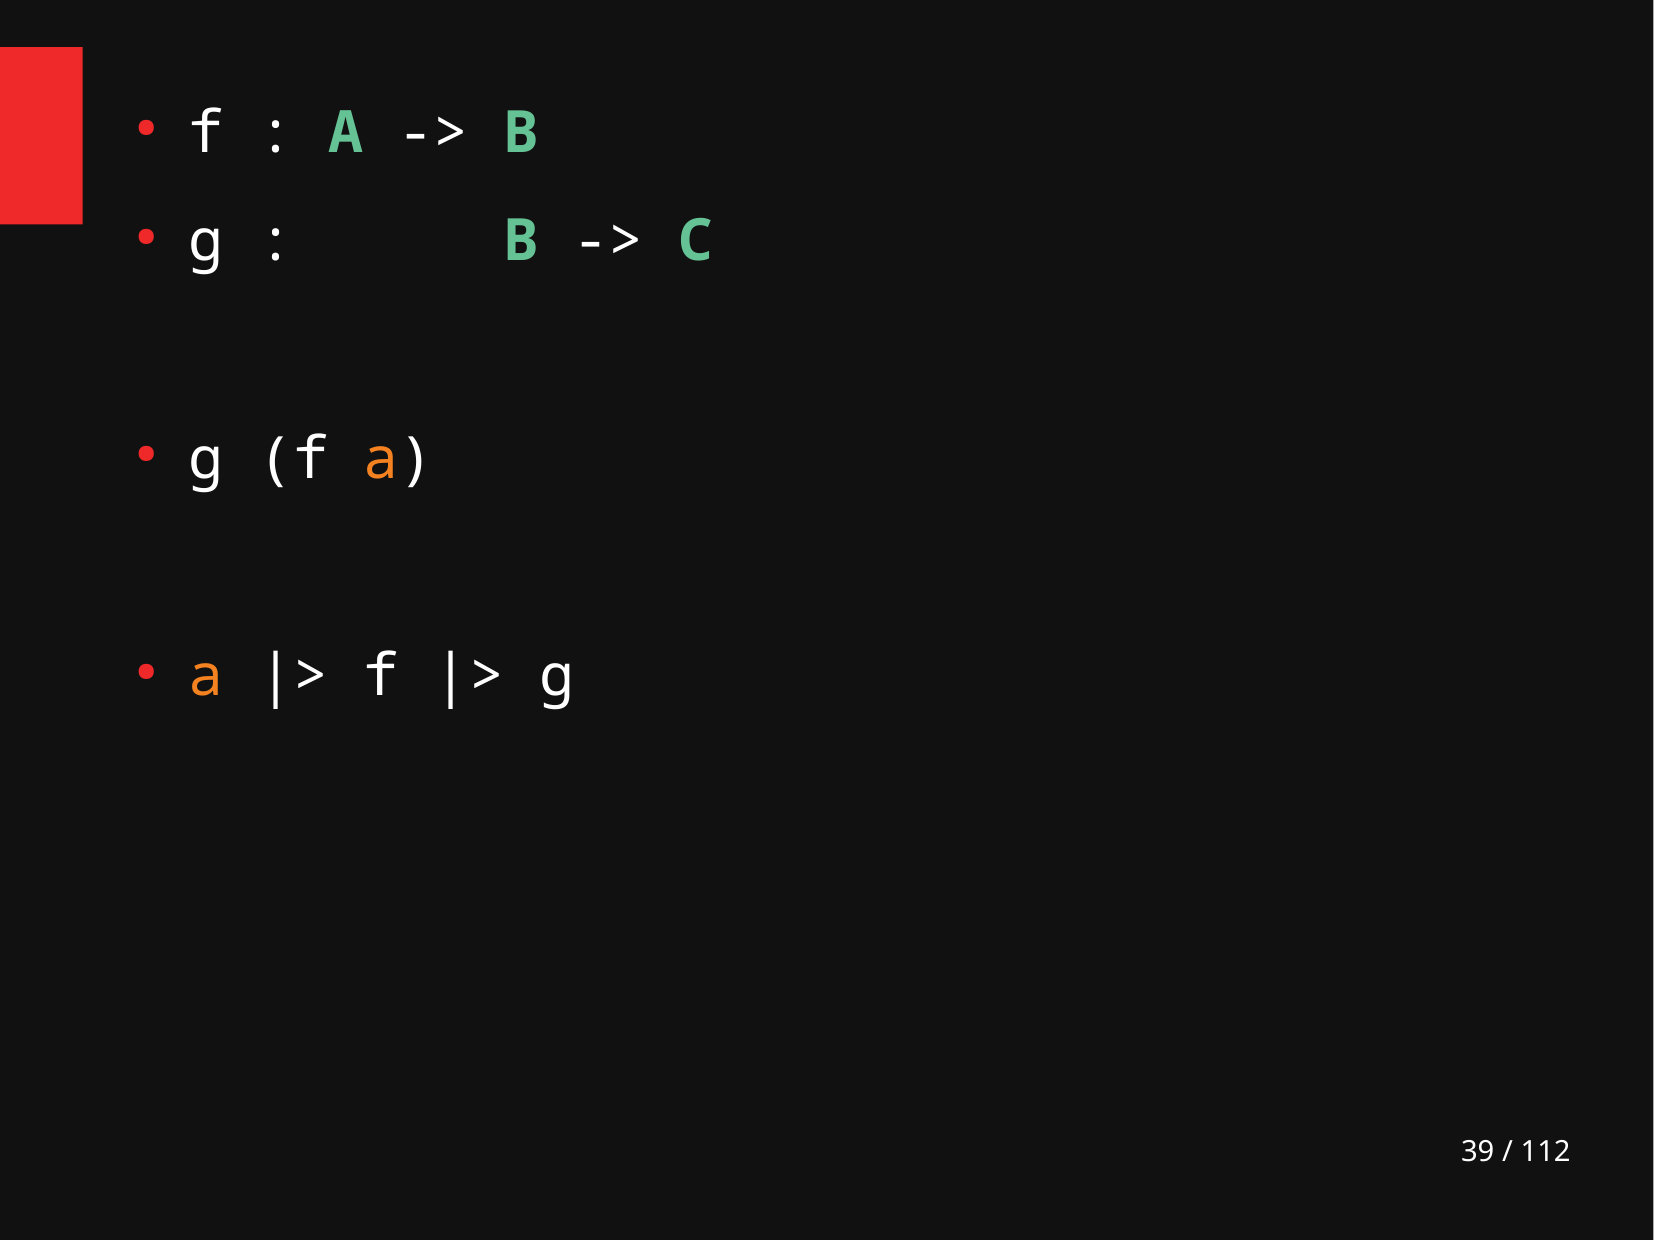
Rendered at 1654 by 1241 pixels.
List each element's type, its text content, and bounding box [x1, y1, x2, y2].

list f : A -> B g : B -> C g (f a) a |> f |> g [118, 90, 1536, 1074]
